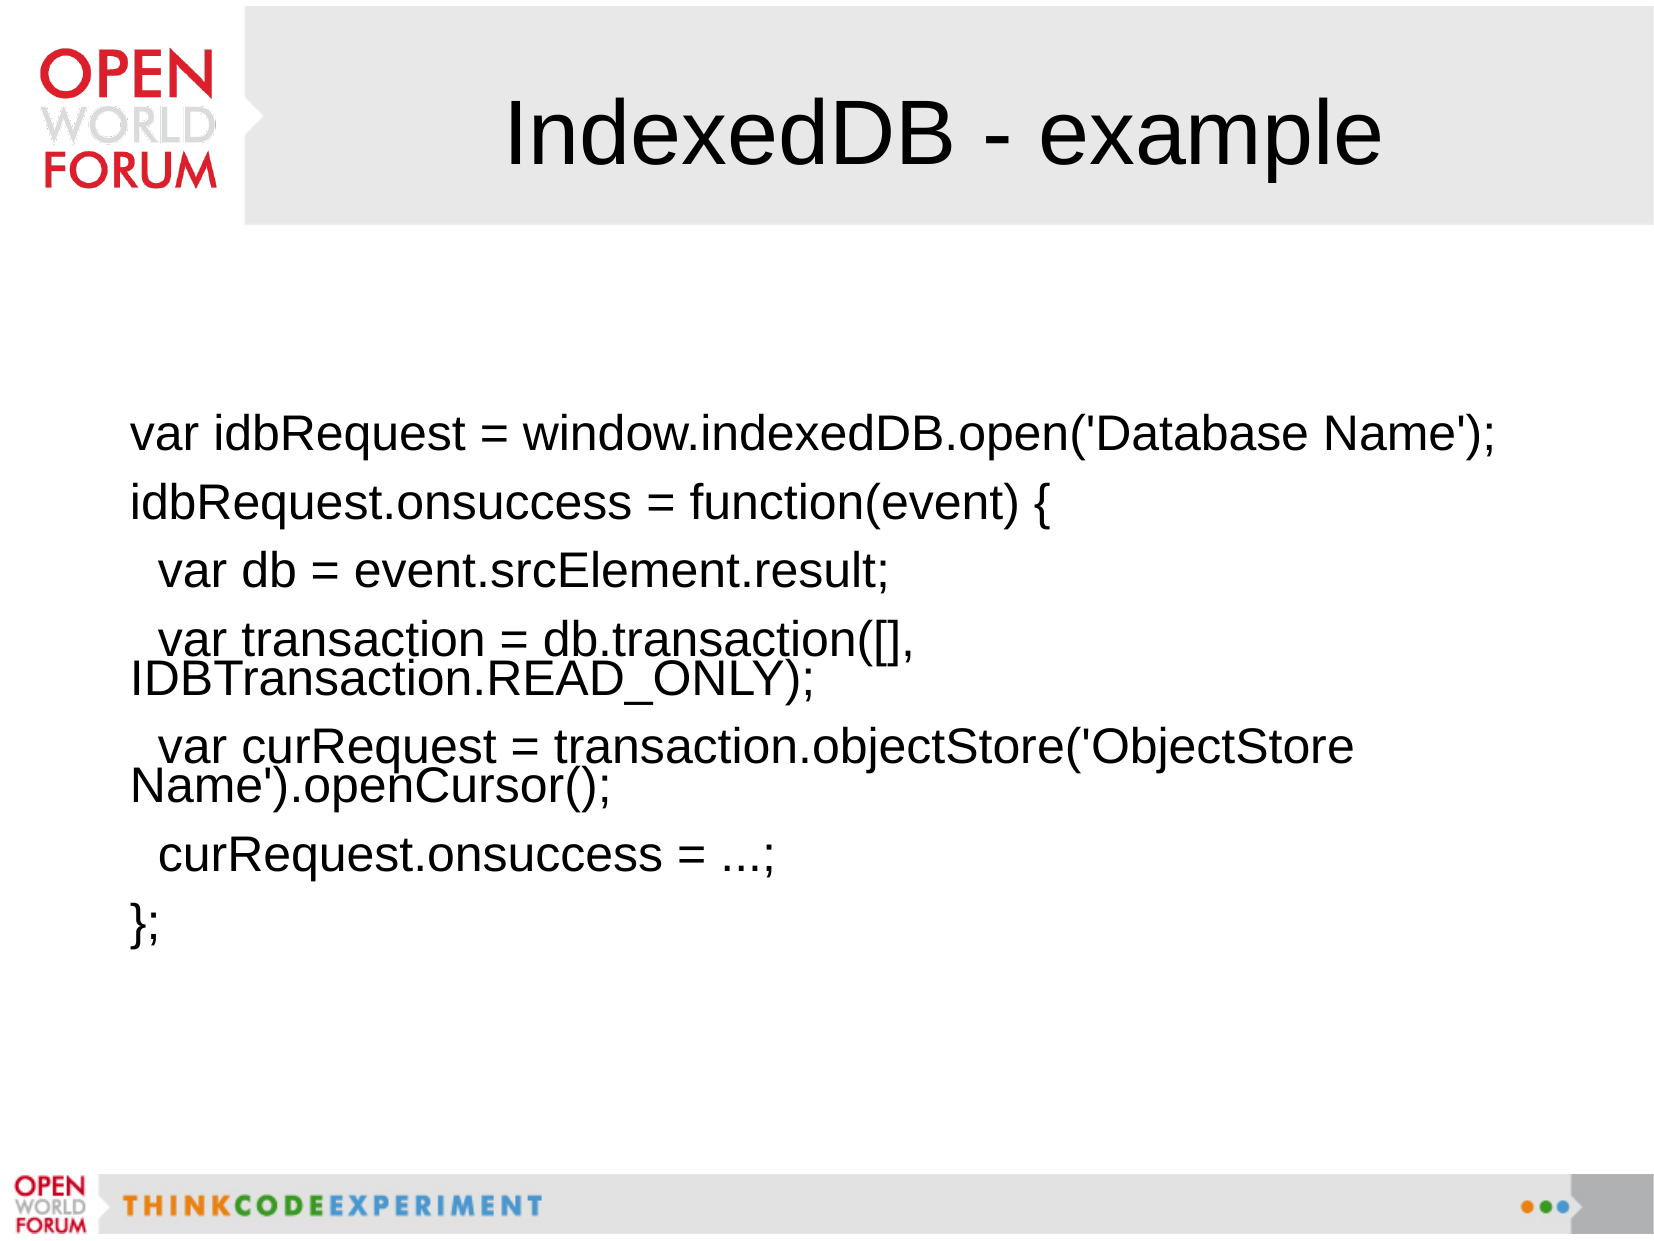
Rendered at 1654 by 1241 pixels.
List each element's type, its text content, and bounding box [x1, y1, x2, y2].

title IndexedDB - example [295, 29, 1595, 237]
picture [11, 6, 1654, 225]
list var idbRequest = window.indexedDB.open('Database Name'); idbRequest.onsuccess = function(event) { var db = event.srcElement.result; var transaction = db.transaction([], IDBTransaction.READ_ONLY); var curRequest = transaction.objectStore('ObjectStore Name').openCursor(); curRequest.onsuccess = ...; }; [59, 265, 1548, 1085]
picture [0, 1174, 1654, 1234]
